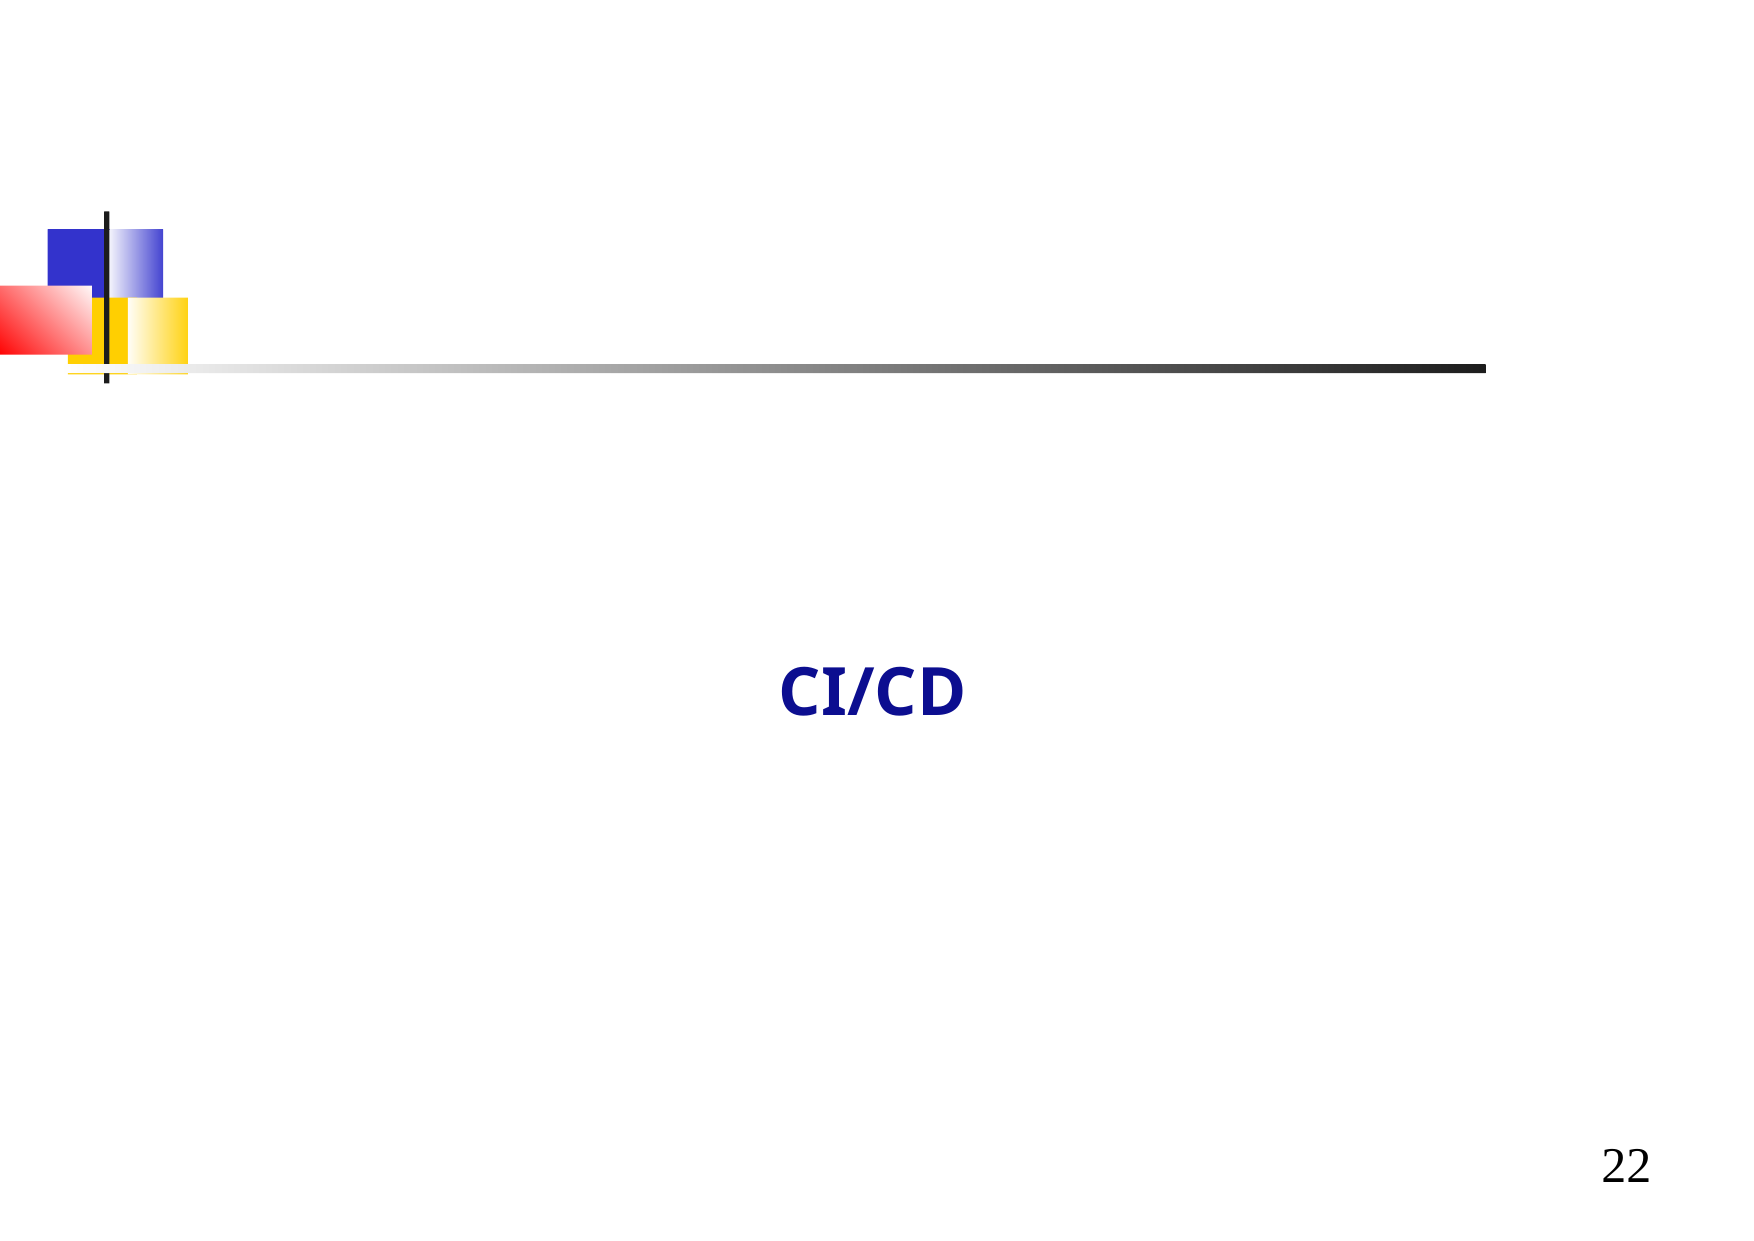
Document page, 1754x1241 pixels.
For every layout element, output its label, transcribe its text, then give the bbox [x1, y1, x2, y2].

subtitle CI/CD [179, 371, 1567, 1091]
